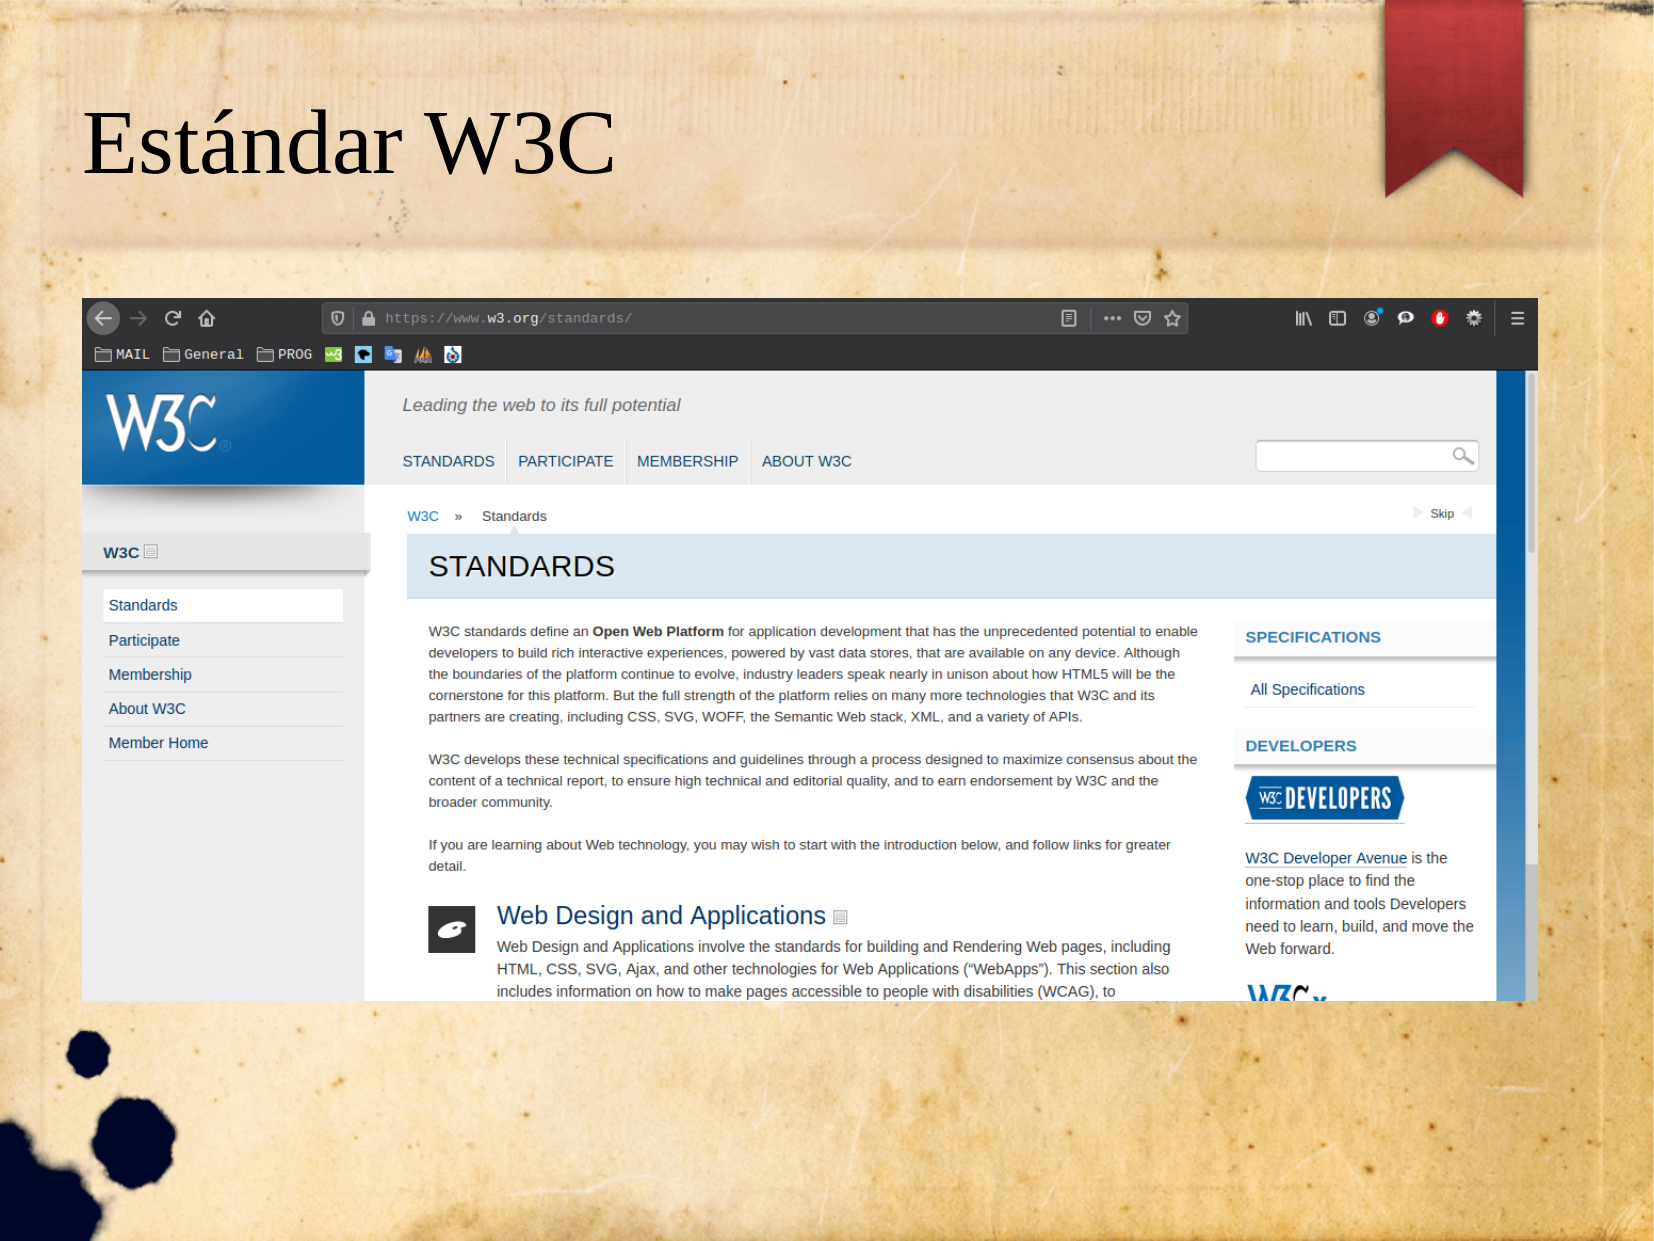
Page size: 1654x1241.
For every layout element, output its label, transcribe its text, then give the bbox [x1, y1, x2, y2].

picture [0, 0, 1654, 1241]
subtitle [82, 290, 1538, 1010]
title Estándar W3C [82, 49, 1347, 237]
